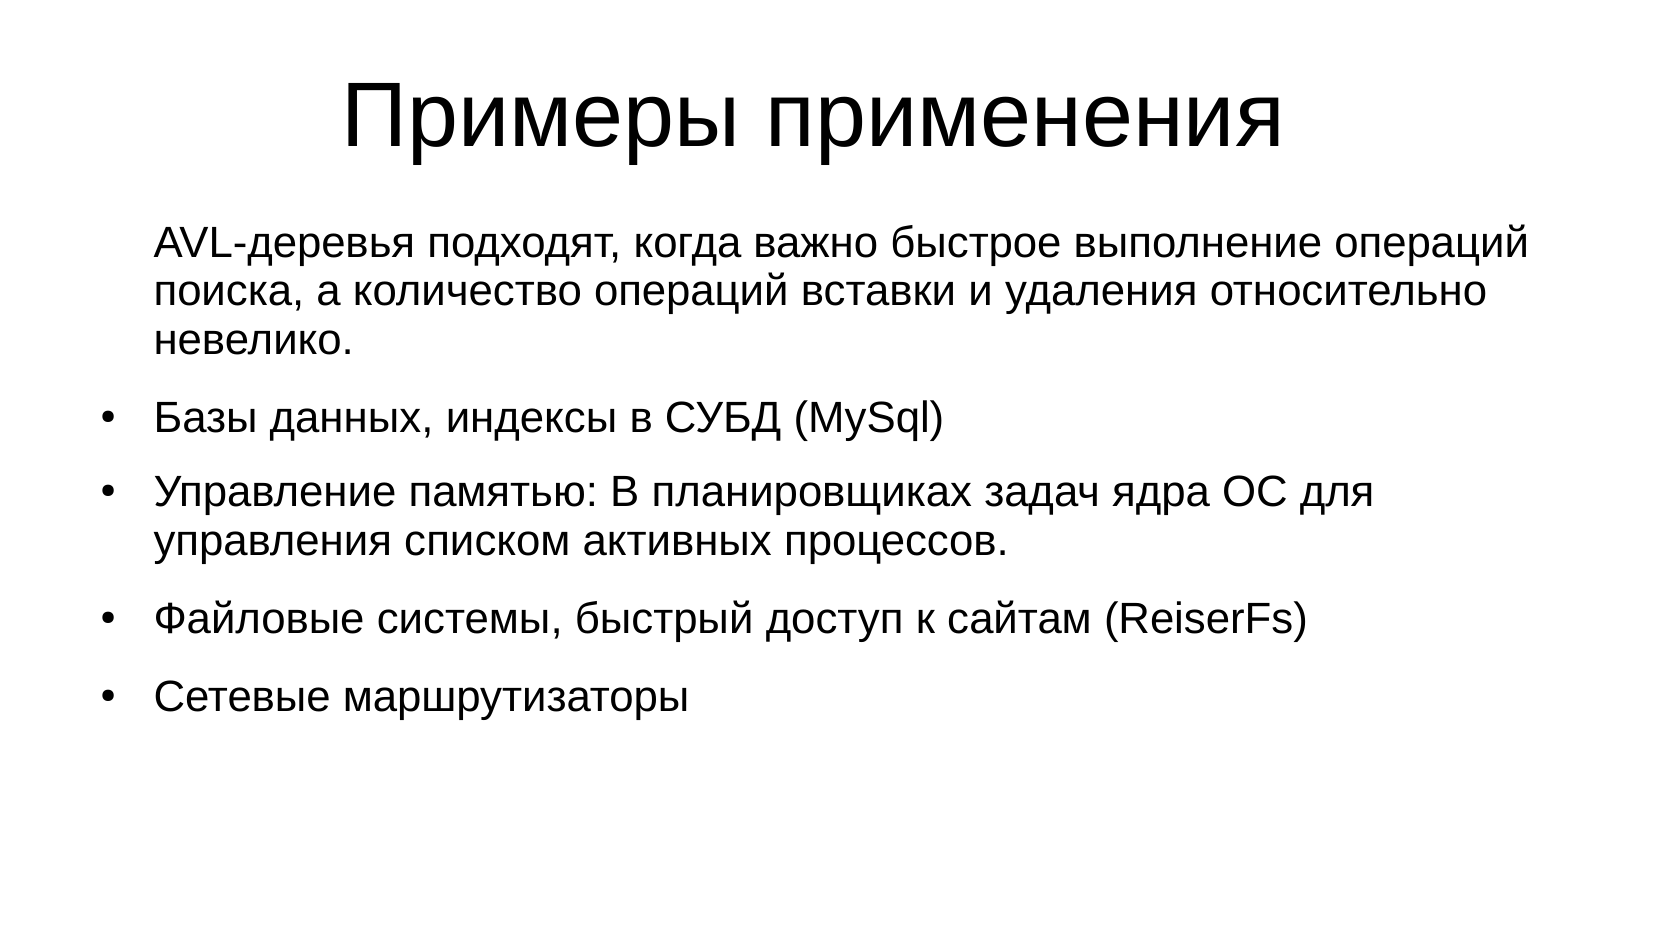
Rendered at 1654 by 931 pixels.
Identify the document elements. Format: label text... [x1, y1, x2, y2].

list AVL-деревья подходят, когда важно быстрое выполнение операций поиска, а количество операций вставки и удаления относительно невелико. Базы данных, индексы в СУБД (MySql) Управление памятью: В планировщиках задач ядра ОС для управления списком активных процессов. Файловые системы, быстрый доступ к сайтам (ReiserFs) Сетевые маршрутизаторы [82, 217, 1571, 758]
title Примеры применения [82, 37, 1571, 193]
